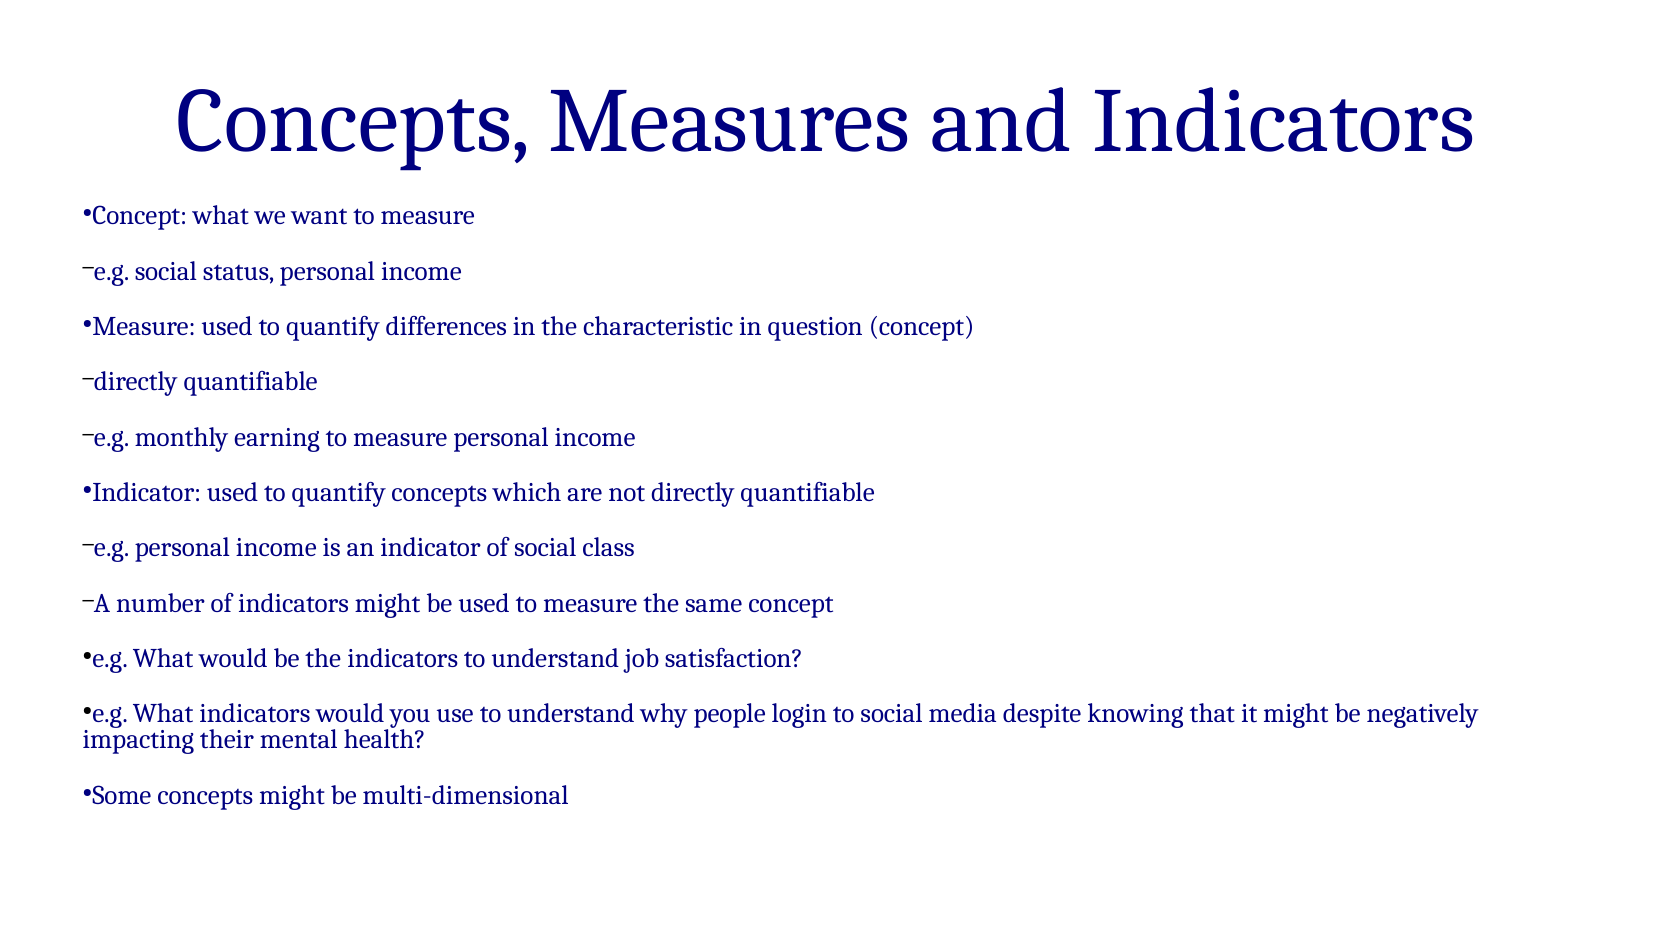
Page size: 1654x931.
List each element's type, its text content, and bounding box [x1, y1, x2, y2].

title Concepts, Measures and Indicators [82, 7, 1571, 204]
list Concept: what we want to measure e.g. social status, personal income Measure: used to quantify differences in the characteristic in question (concept) directly quantifiable e.g. monthly earning to measure personal income Indicator: used to quantify concepts which are not directly quantifiable e.g. personal income is an indicator of social class A number of indicators might be used to measure the same concept e.g. What would be the indicators to understand job satisfaction? e.g. What indicators would you use to understand why people login to social media despite knowing that it might be negatively impacting their mental health? Some concepts might be multi-dimensional [82, 204, 1571, 849]
